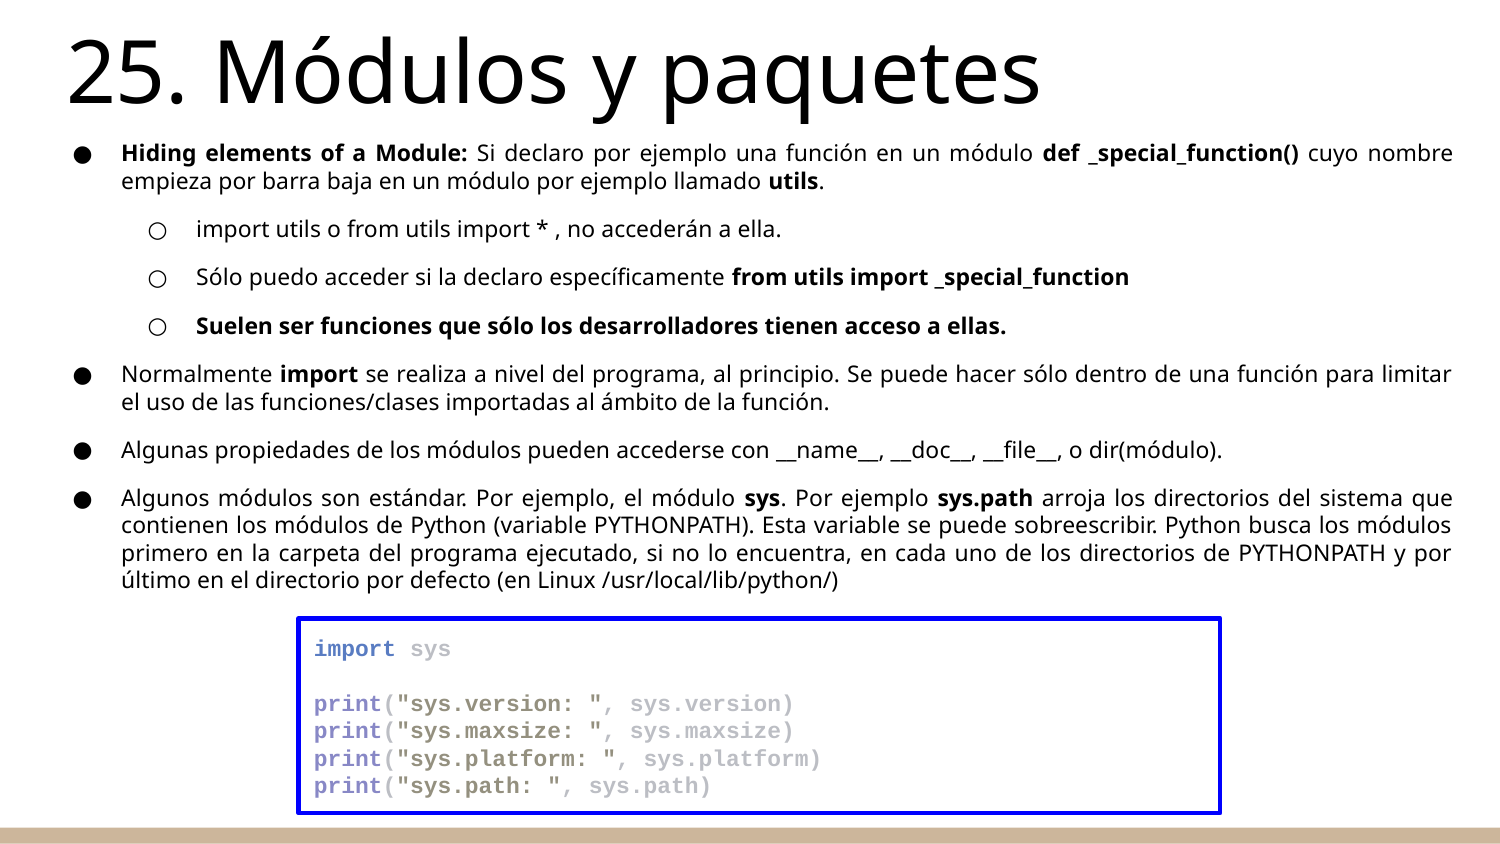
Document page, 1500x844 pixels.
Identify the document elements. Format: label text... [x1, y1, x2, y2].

text_box Hiding elements of a Module: Si declaro por ejemplo una función en un módulo def _special_function() cuyo nombre empieza por barra baja en un módulo por ejemplo llamado utils. import utils o from utils import * , no accederán a ella. Sólo puedo acceder si la declaro específicamente from utils import _special_function Suelen ser funciones que sólo los desarrolladores tienen acceso a ellas. Normalmente import se realiza a nivel del programa, al principio. Se puede hacer sólo dentro de una función para limitar el uso de las funciones/clases importadas al ámbito de la función. Algunas propiedades de los módulos pueden accederse con __name__, __doc__, __file__, o dir(módulo). Algunos módulos son estándar. Por ejemplo, el módulo sys. Por ejemplo sys.path arroja los directorios del sistema que contienen los módulos de Python (variable PYTHONPATH). Esta variable se puede sobreescribir. Python busca los módulos primero en la carpeta del programa ejecutado, si no lo encuentra, en cada uno de los directorios de PYTHONPATH y por último en el directorio por defecto (en Linux /usr/local/lib/python/) [31, 114, 1469, 619]
text_box import sys print("sys.version: ", sys.version) print("sys.maxsize: ", sys.maxsize) print("sys.platform: ", sys.platform) print("sys.path: ", sys.path) [298, 618, 1221, 814]
title 25. Módulos y paquetes [51, 42, 1449, 114]
